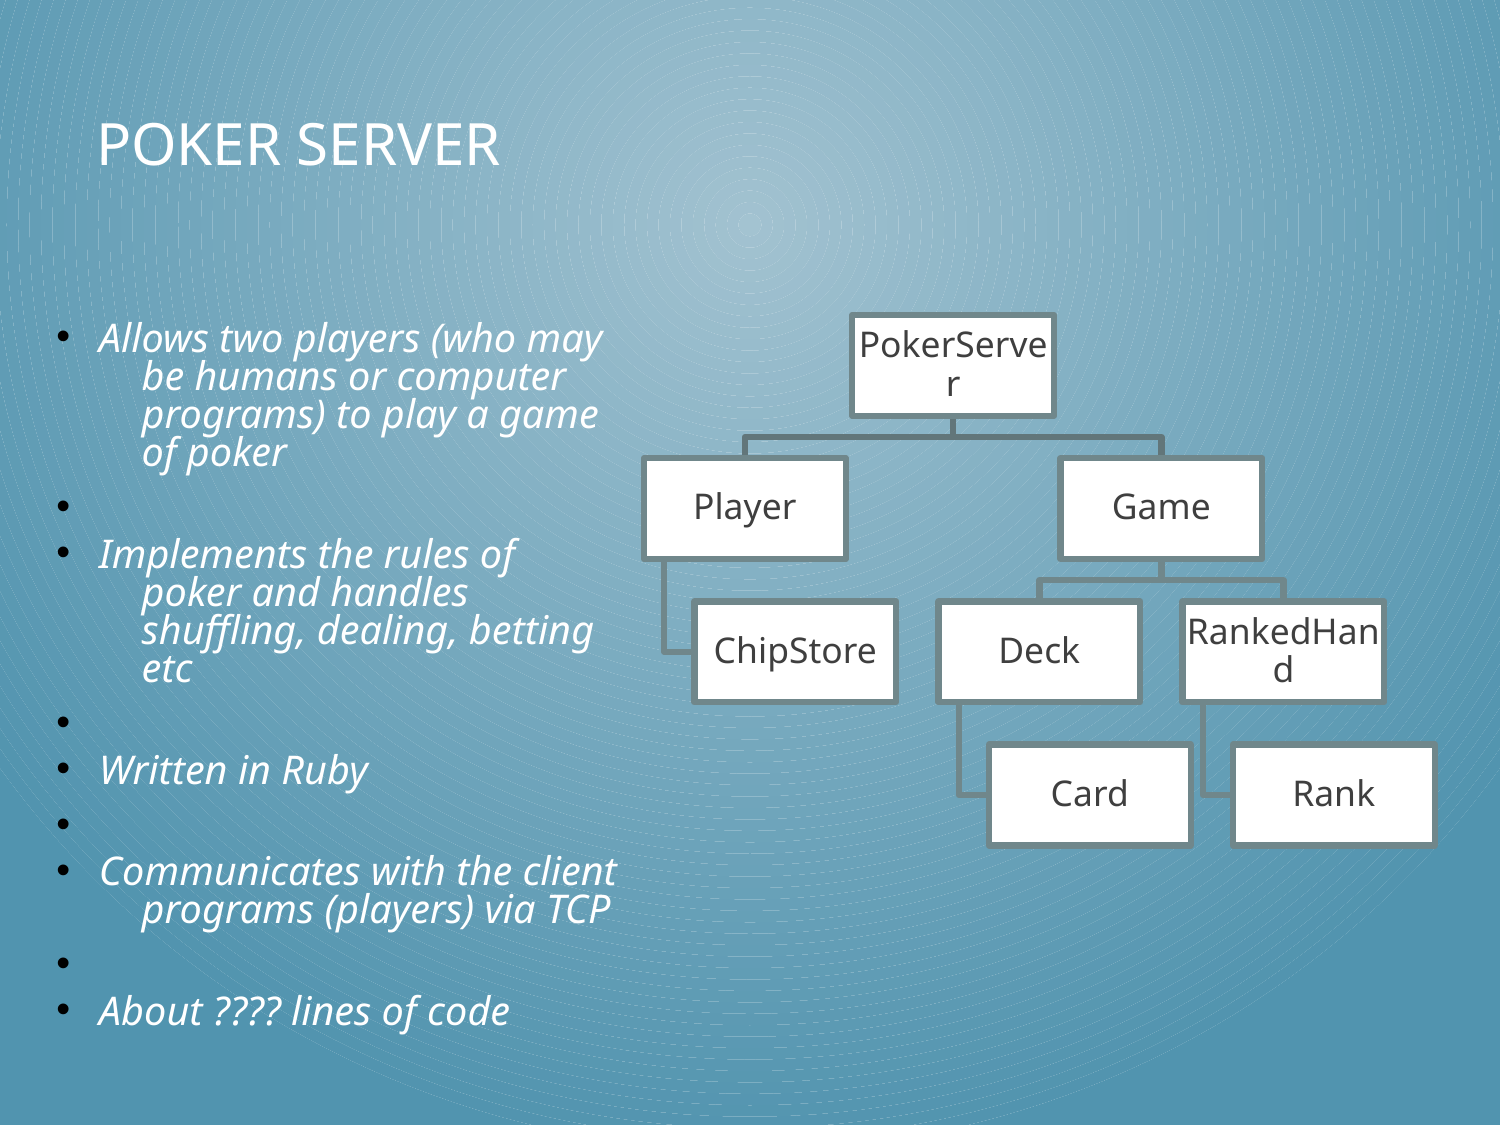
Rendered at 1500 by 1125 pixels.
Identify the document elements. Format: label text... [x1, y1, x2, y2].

text_box Card [988, 744, 1191, 846]
text_box PokerServer [852, 314, 1055, 416]
text_box ChipStore [694, 601, 897, 703]
text_box Deck [938, 601, 1141, 703]
text_box RankedHand [1182, 601, 1385, 703]
title POKER SERVER [81, 99, 675, 275]
text_box Rank [1232, 744, 1435, 846]
list Allows two players (who may be humans or computer programs) to play a game of poker Implements the rules of poker and handles shuffling, dealing, betting etc Written in Ruby Communicates with the client programs (players) via TCP About ???? lines of code [41, 314, 639, 1047]
text_box Player [644, 458, 846, 560]
text_box Game [1060, 458, 1263, 560]
